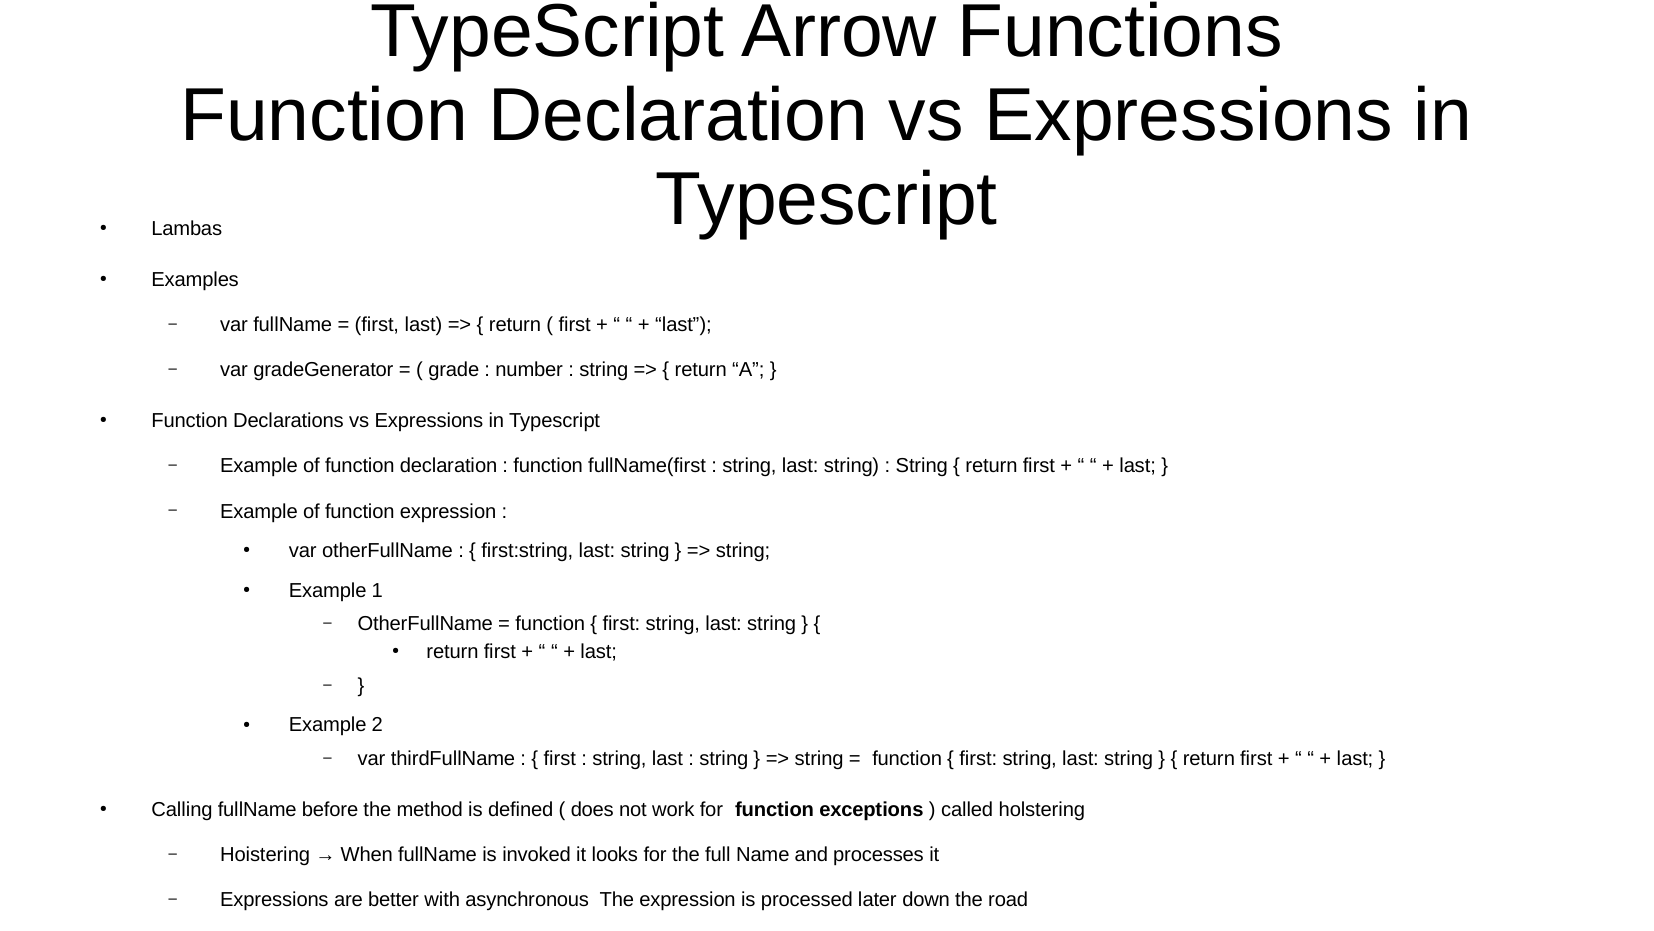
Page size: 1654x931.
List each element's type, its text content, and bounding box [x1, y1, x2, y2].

title TypeScript Arrow Functions Function Declaration vs Expressions in Typescript [82, 0, 1571, 217]
list Lambas Examples var fullName = (first, last) => { return ( first + “ “ + “last”); var gradeGenerator = ( grade : number : string => { return “A”; } Function Declarations vs Expressions in Typescript Example of function declaration : function fullName(first : string, last: string) : String { return first + “ “ + last; } Example of function expression : var otherFullName : { first:string, last: string } => string; Example 1 OtherFullName = function { first: string, last: string } { return first + “ “ + last; } Example 2 var thirdFullName : { first : string, last : string } => string = function { first: string, last: string } { return first + “ “ + last; } Calling fullName before the method is defined ( does not work for function exceptions ) called holstering Hoistering → When fullName is invoked it looks for the full Name and processes it Expressions are better with asynchronous The expression is processed later down the road [82, 217, 1576, 916]
